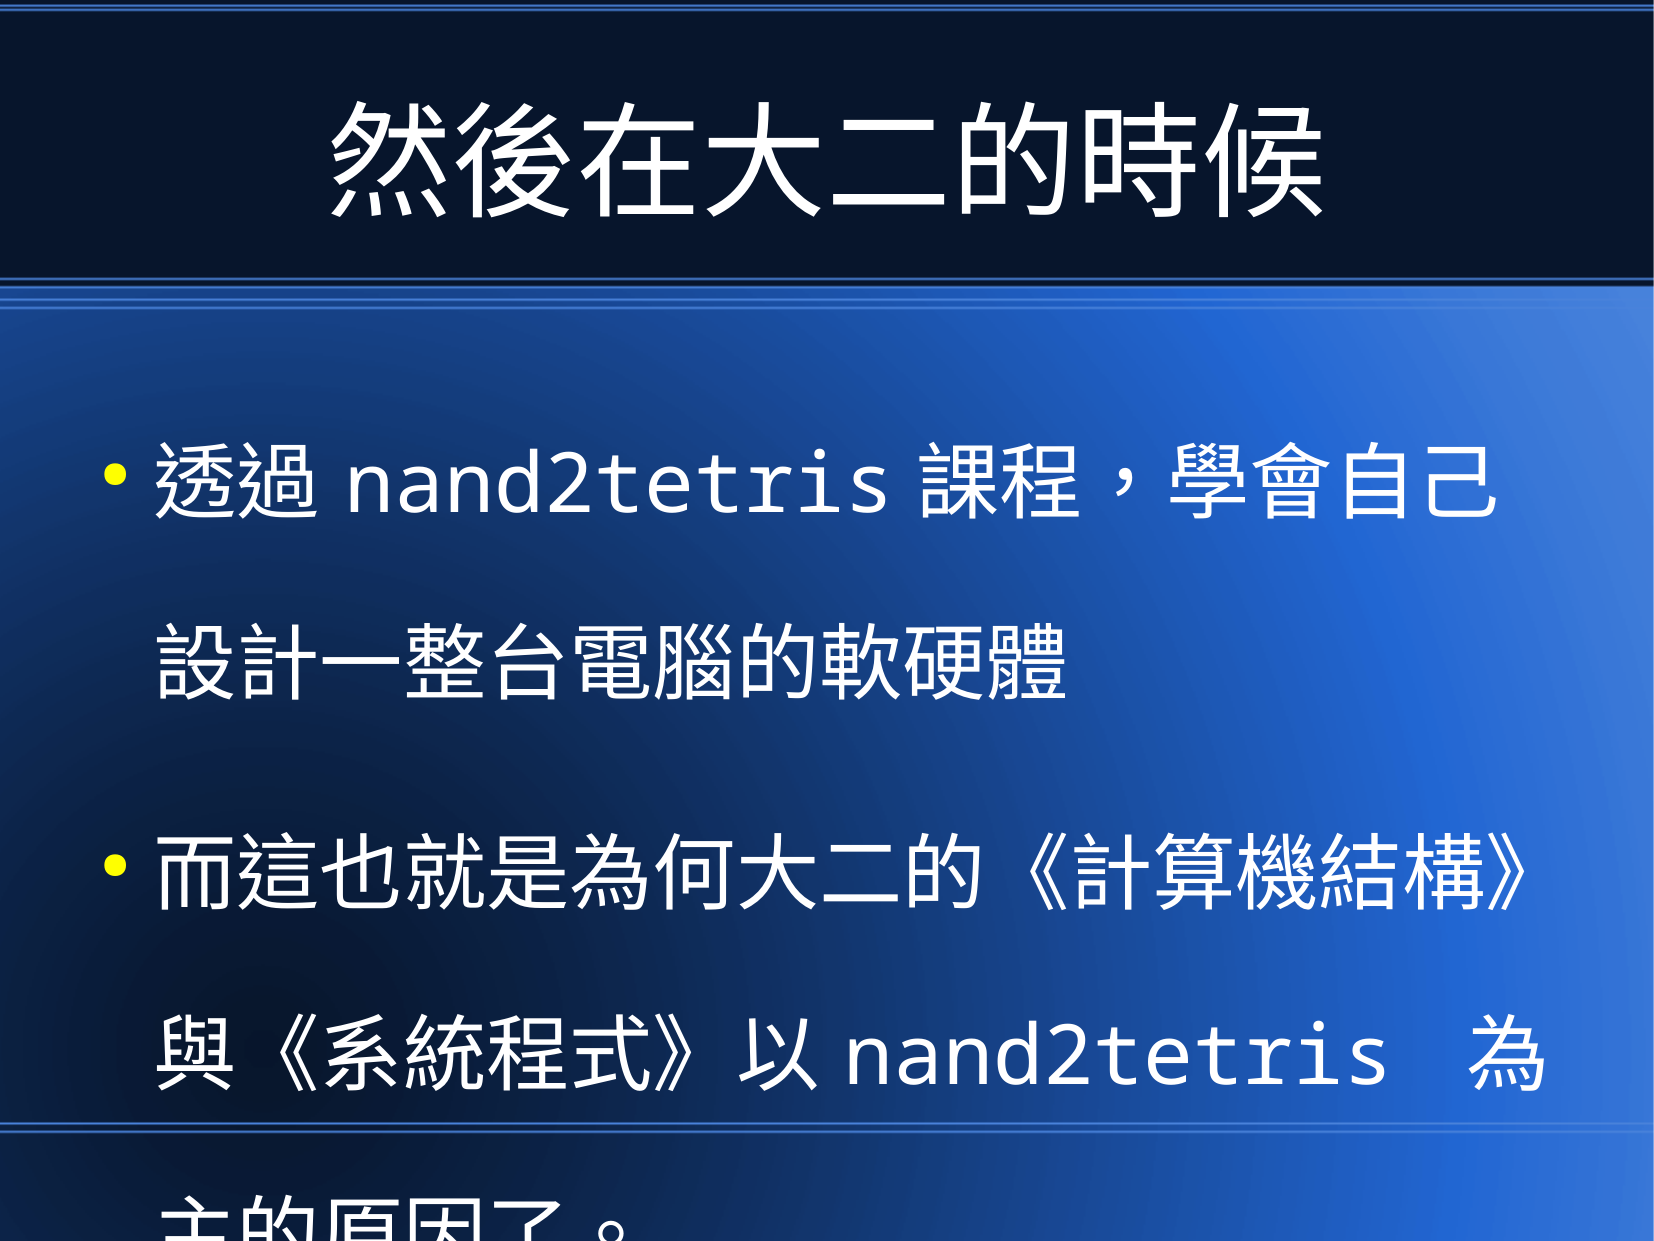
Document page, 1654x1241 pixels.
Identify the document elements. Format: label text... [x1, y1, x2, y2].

picture [0, 0, 1654, 1241]
title 然後在大二的時候 [82, 49, 1571, 257]
list 透過nand2tetris課程，學會自己設計一整台電腦的軟硬體 而這也就是為何大二的《計算機結構》與《系統程式》以nand2tetris 為主的原因了。 [82, 355, 1571, 1241]
